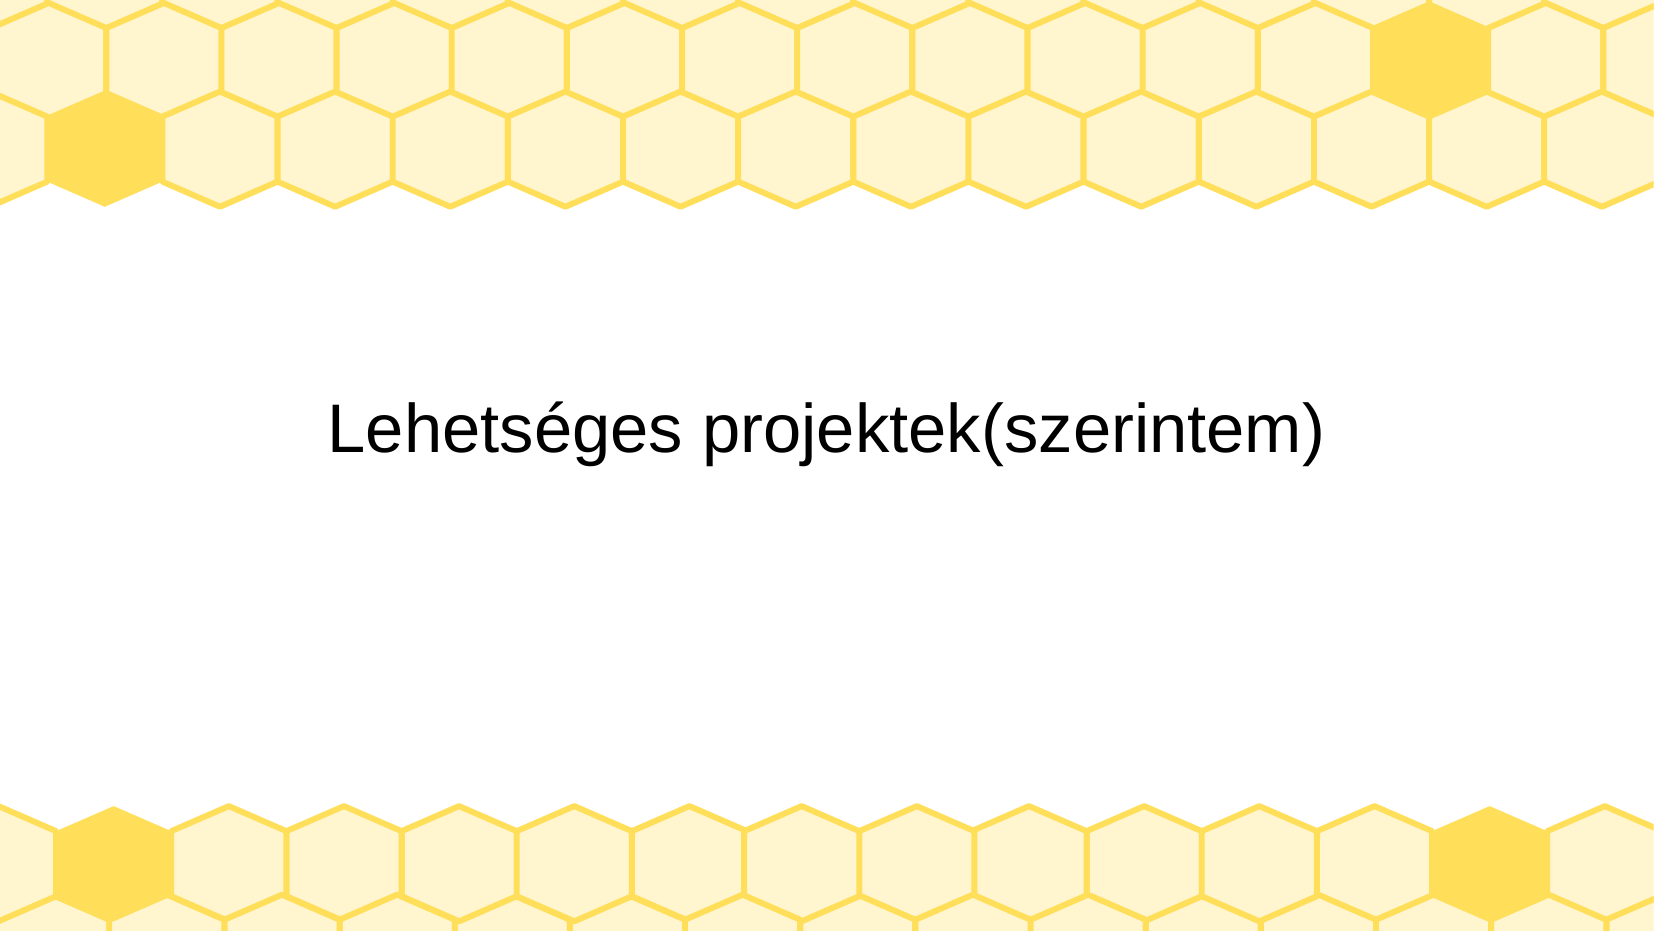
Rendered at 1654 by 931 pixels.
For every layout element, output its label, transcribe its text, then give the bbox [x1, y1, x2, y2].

title Lehetséges projektek(szerintem) [88, 324, 1565, 532]
